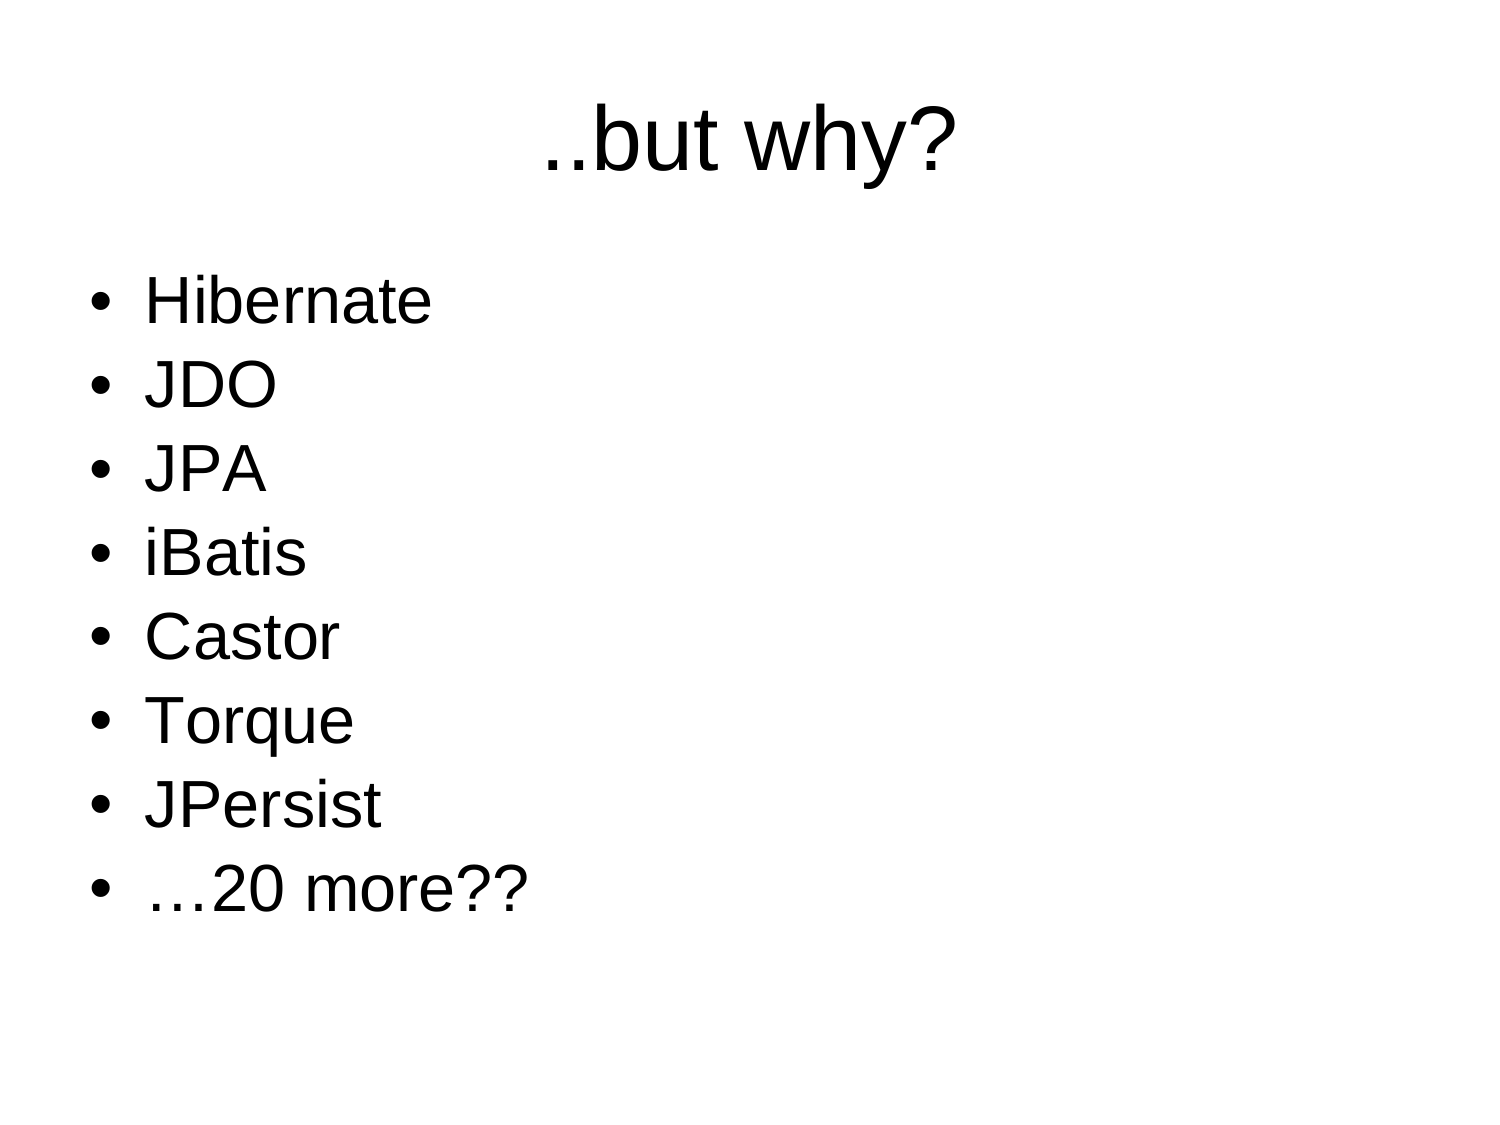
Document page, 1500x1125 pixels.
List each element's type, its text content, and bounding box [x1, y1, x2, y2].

title ..but why? [75, 45, 1426, 233]
list Hibernate JDO JPA iBatis Castor Torque JPersist …20 more?? [75, 262, 1426, 1005]
